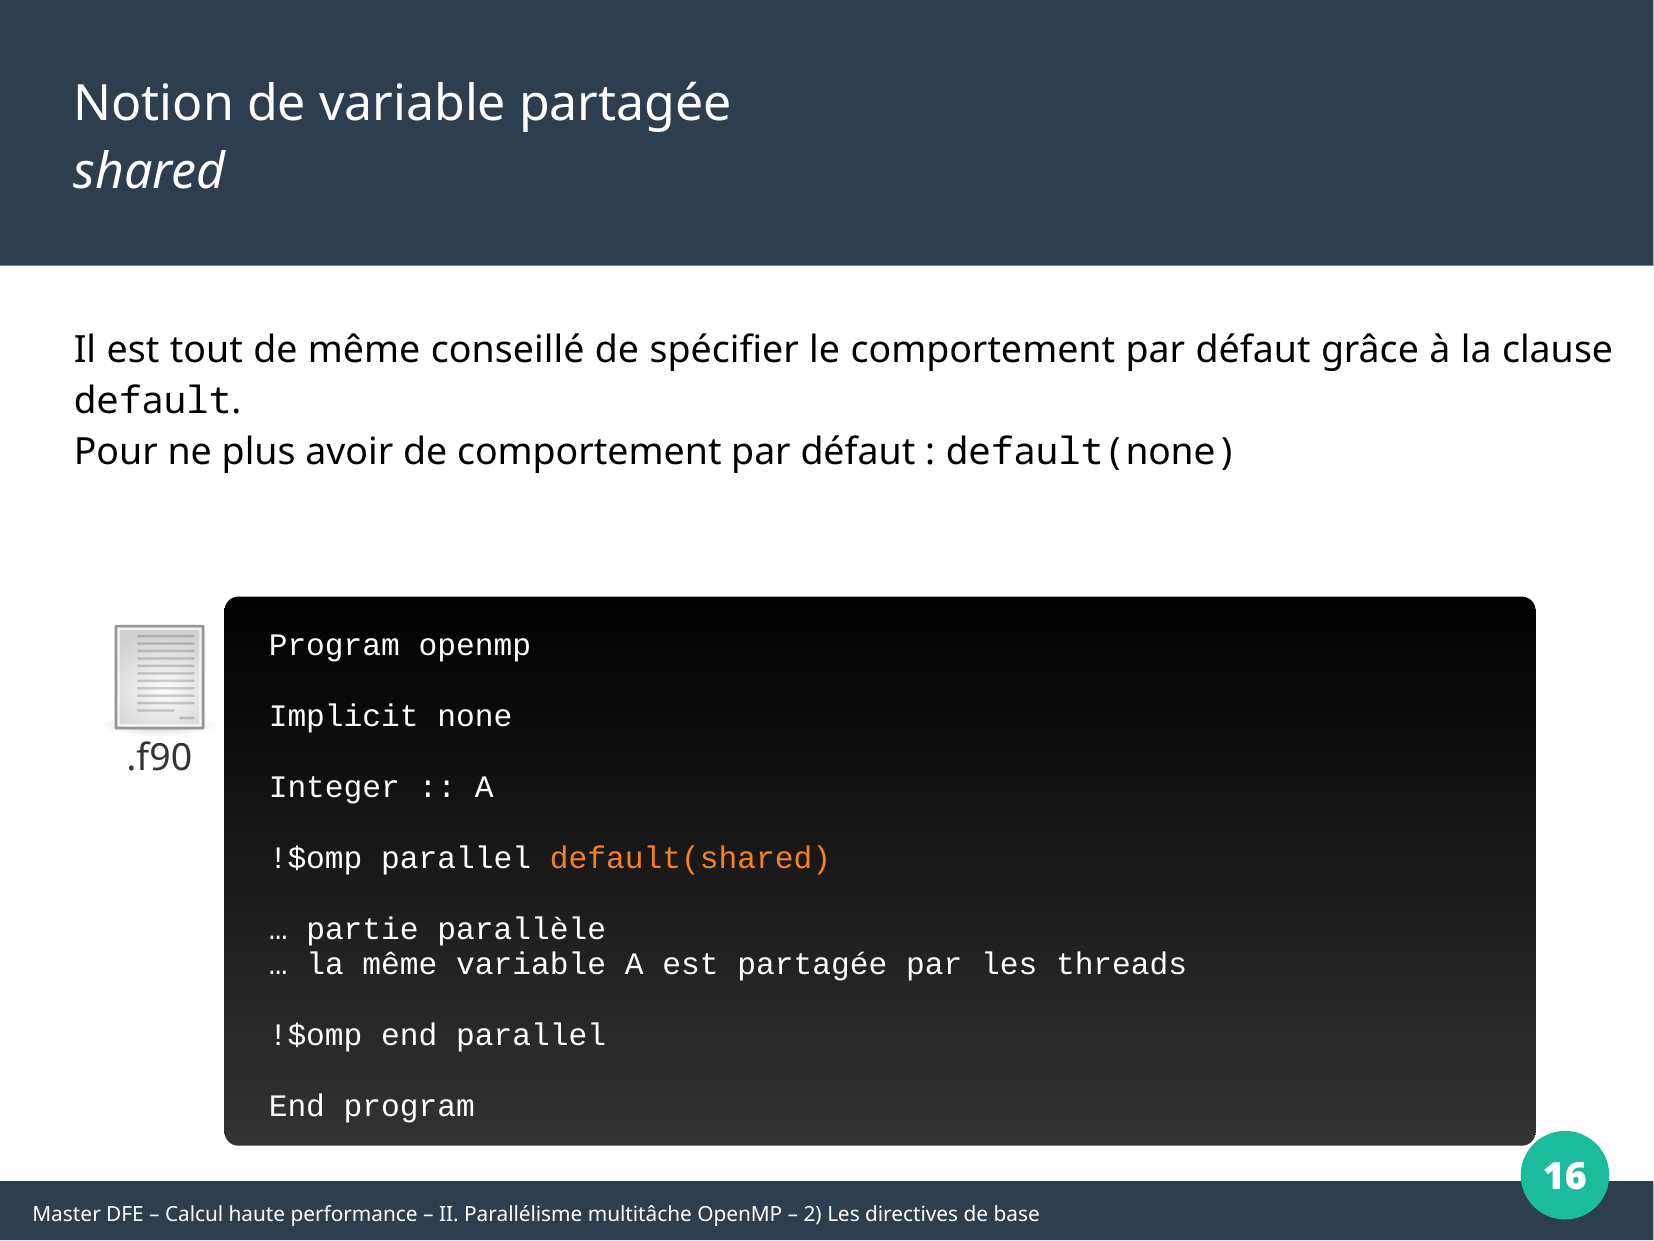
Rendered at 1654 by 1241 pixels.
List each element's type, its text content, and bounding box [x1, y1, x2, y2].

text_box [224, 596, 1536, 1146]
text_box .f90 [82, 722, 237, 789]
text_box Notion de variable partagée shared [59, 59, 1477, 209]
text_box Il est tout de même conseillé de spécifier le comportement par défaut grâce à la clause default. Pour ne plus avoir de comportement par défaut : default(none) [59, 314, 1630, 533]
text_box Program openmp Implicit none Integer :: A !$omp parallel default(shared) … partie parallèle … la même variable A est partagée par les threads !$omp end parallel End program [254, 622, 1524, 1134]
text_box Master DFE – Calcul haute performance – II. Parallélisme multitâche OpenMP – 2) Les directives de base [17, 1191, 1436, 1235]
picture [100, 620, 219, 722]
